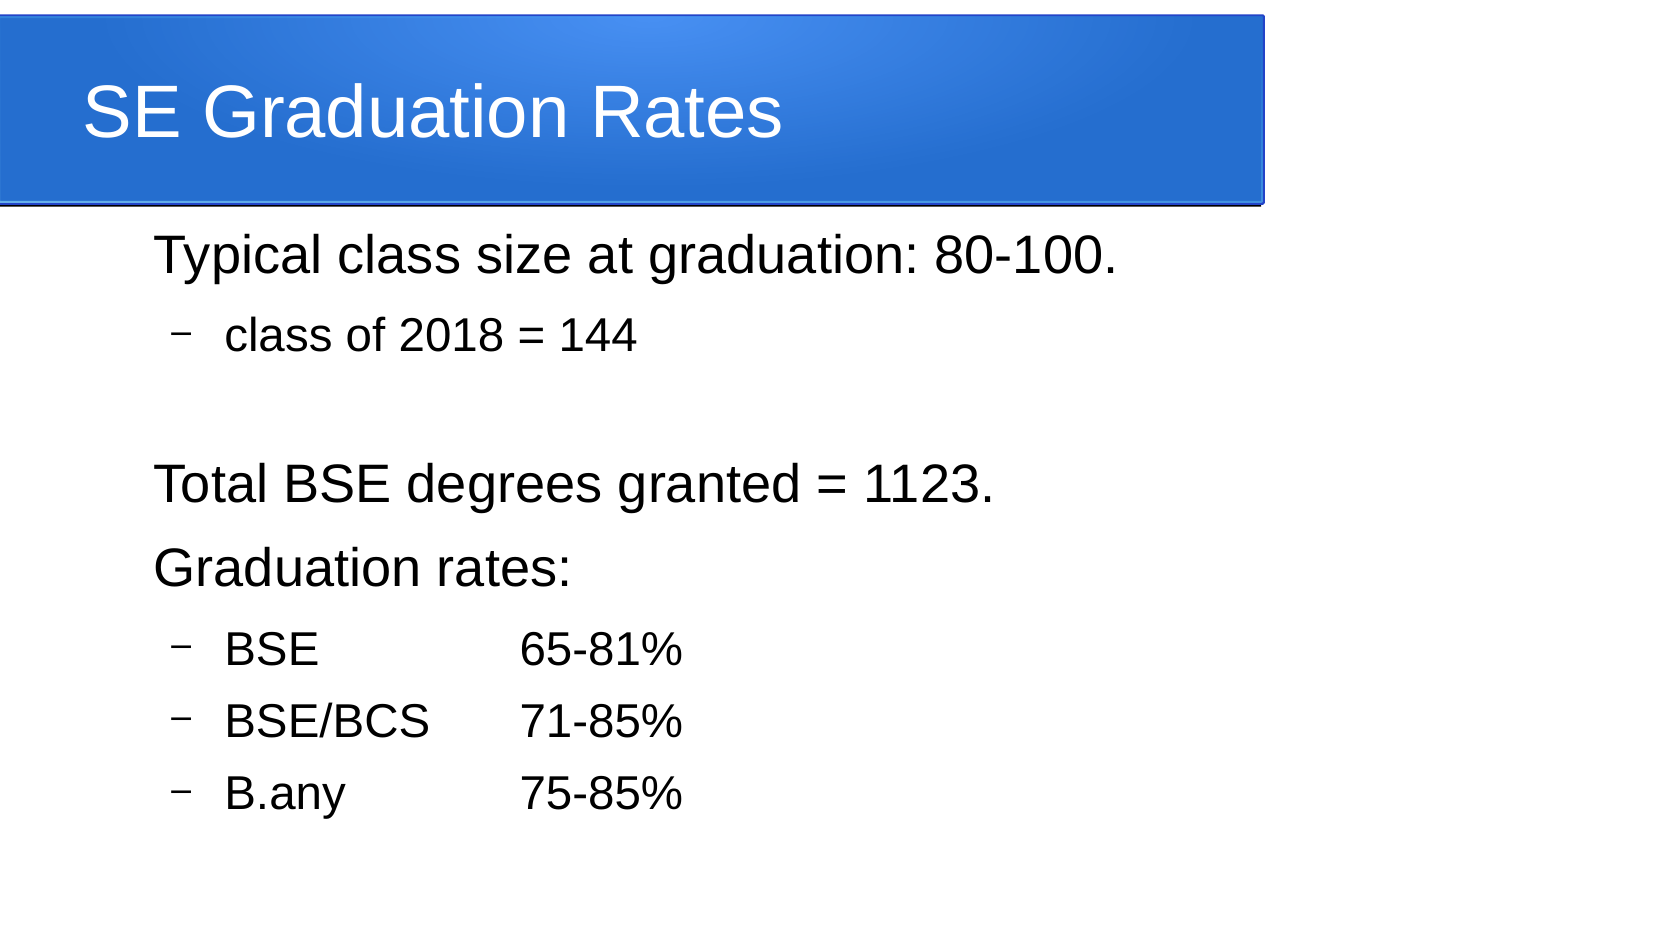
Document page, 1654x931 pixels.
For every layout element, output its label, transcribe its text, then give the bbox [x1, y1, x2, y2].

title SE Graduation Rates [82, 35, 1235, 189]
list Typical class size at graduation: 80-100. class of 2018 = 144 Total BSE degrees granted = 1123. Graduation rates: BSE 65-81% BSE/BCS 71-85% B.any 75-85% [82, 224, 1576, 841]
